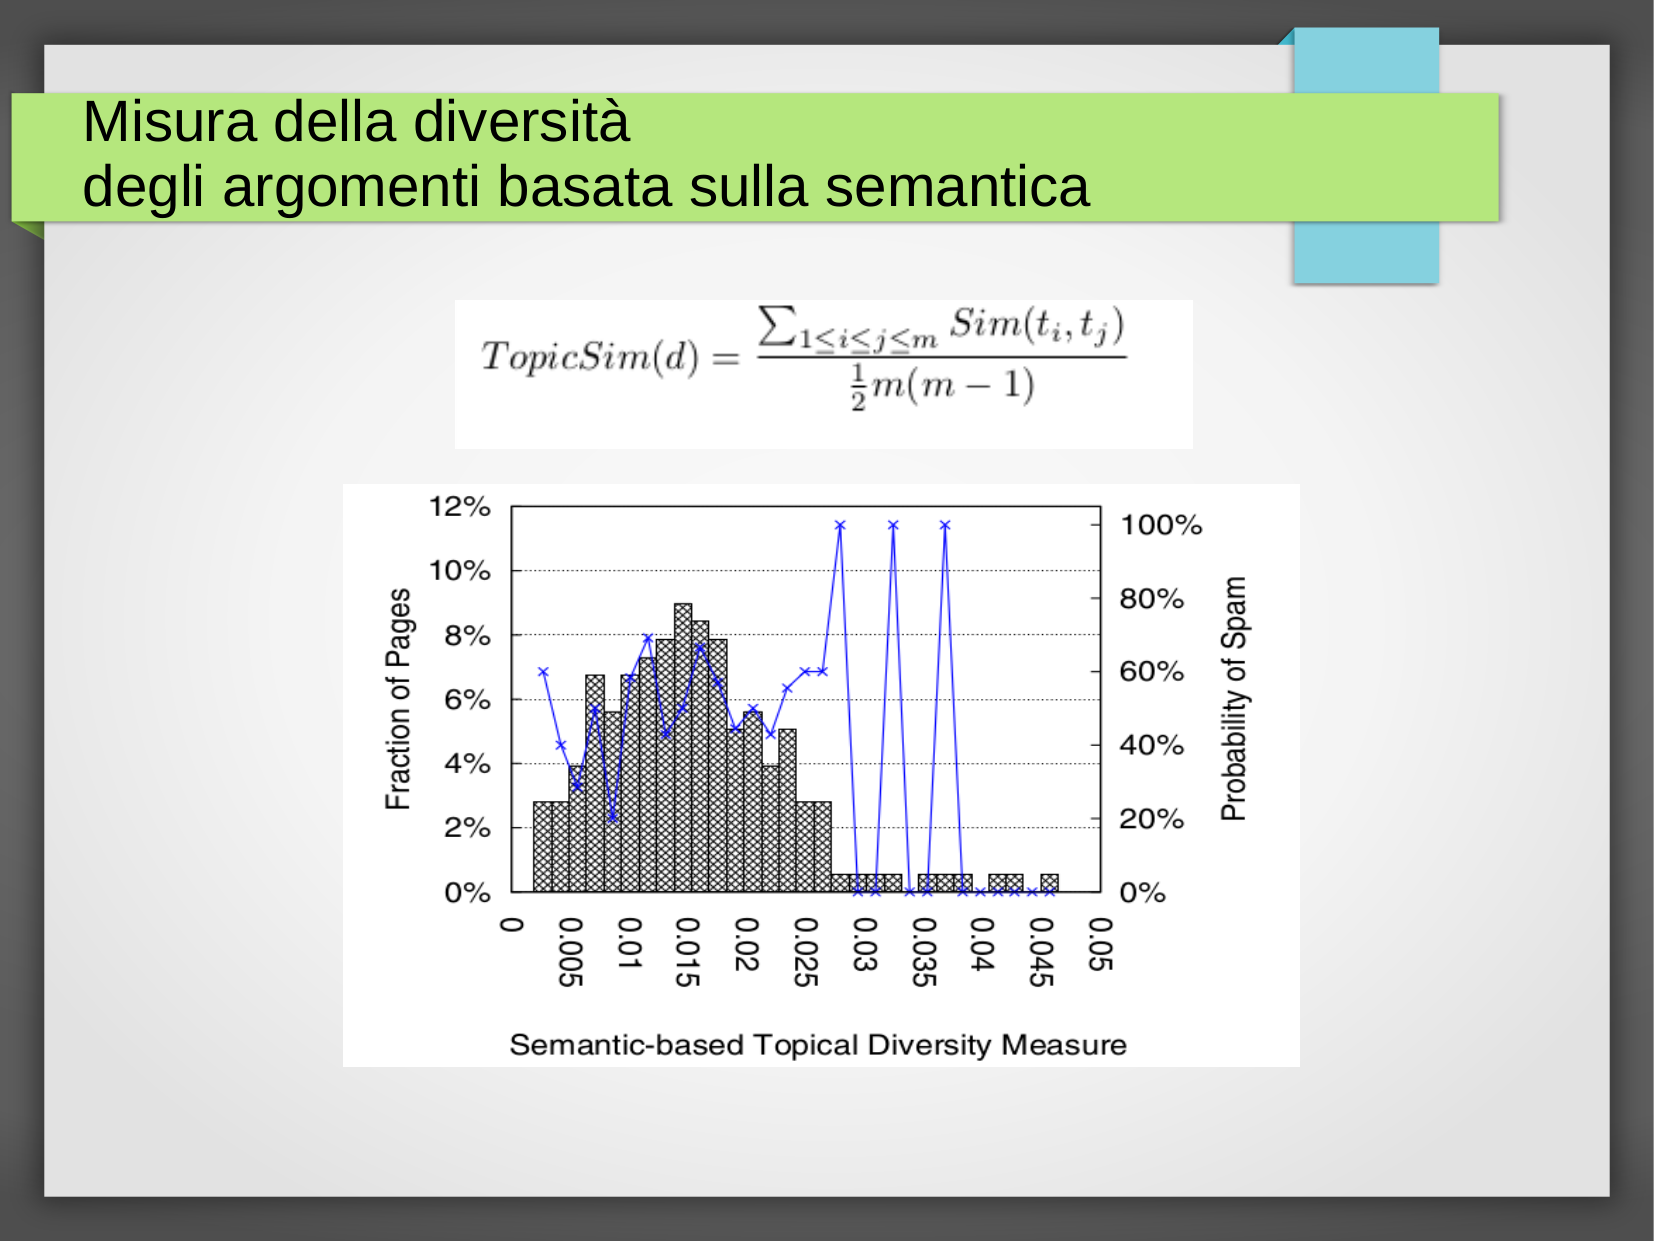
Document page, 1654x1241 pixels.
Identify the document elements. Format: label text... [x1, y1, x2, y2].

picture [0, 0, 1654, 1241]
title Misura della diversità degli argomenti basata sulla semantica [82, 88, 1477, 219]
